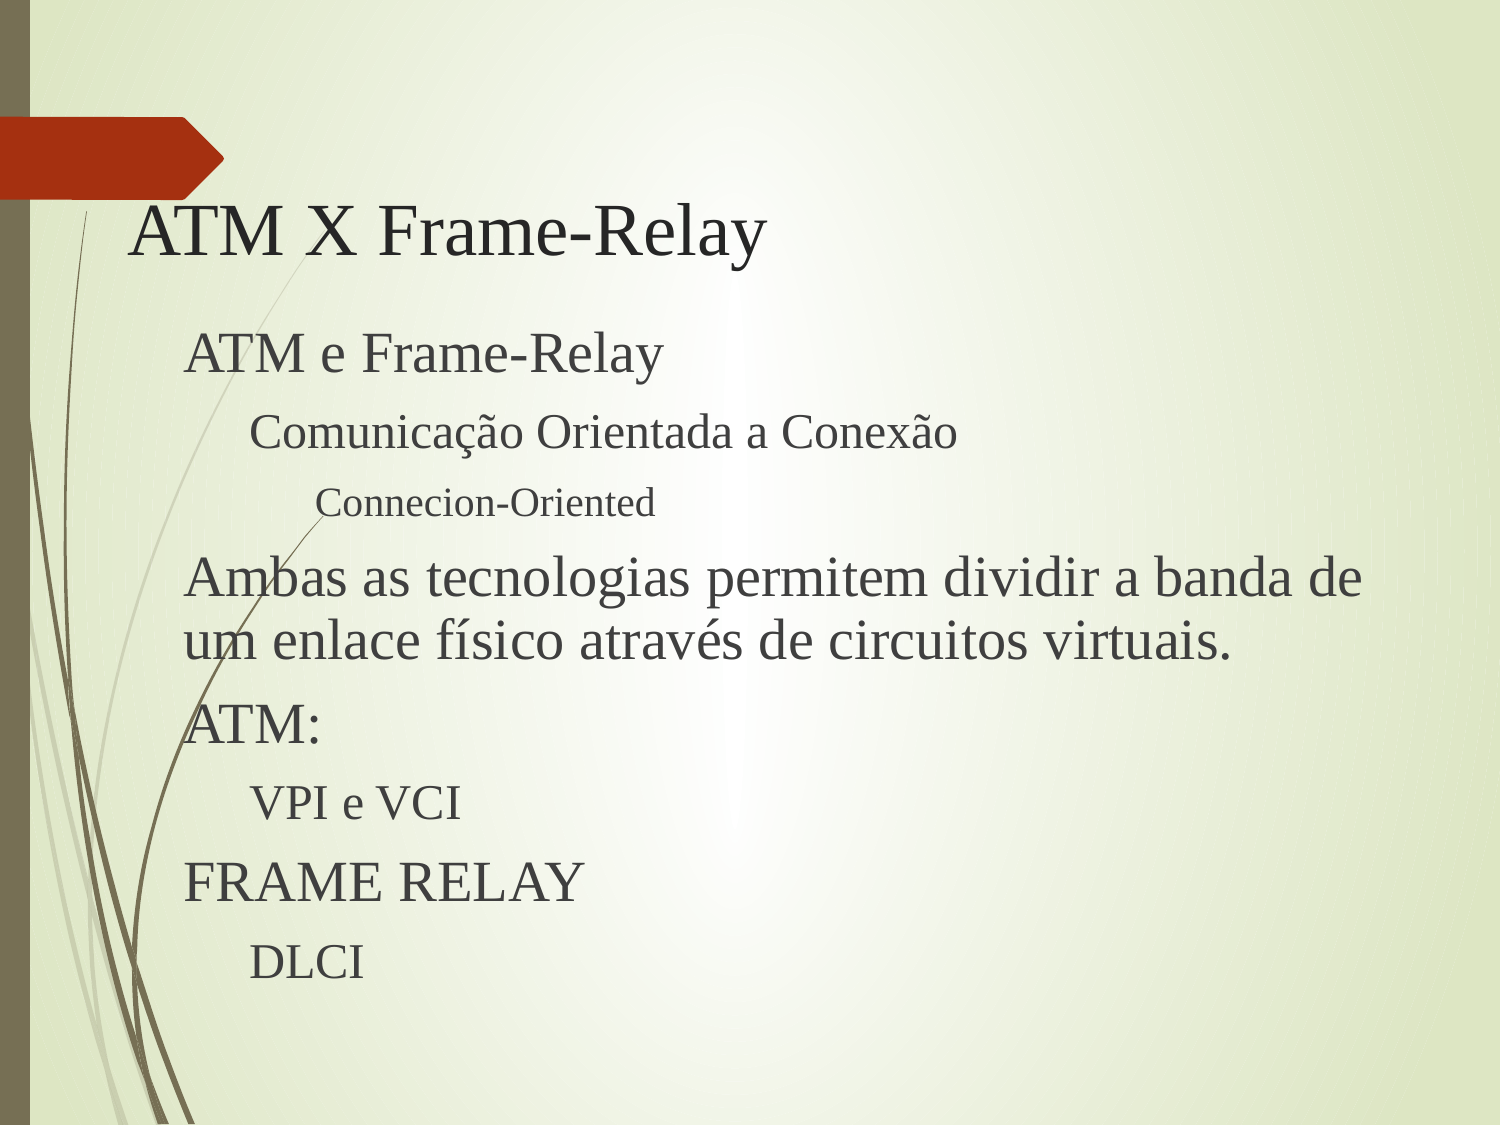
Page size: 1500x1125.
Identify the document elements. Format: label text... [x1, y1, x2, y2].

title ATM X Frame-Relay [112, 172, 1387, 303]
list ATM e Frame-Relay Comunicação Orientada a Conexão Connecion-Oriented Ambas as tecnologias permitem dividir a banda de um enlace físico através de circuitos virtuais. ATM: VPI e VCI FRAME RELAY DLCI [112, 314, 1412, 1000]
